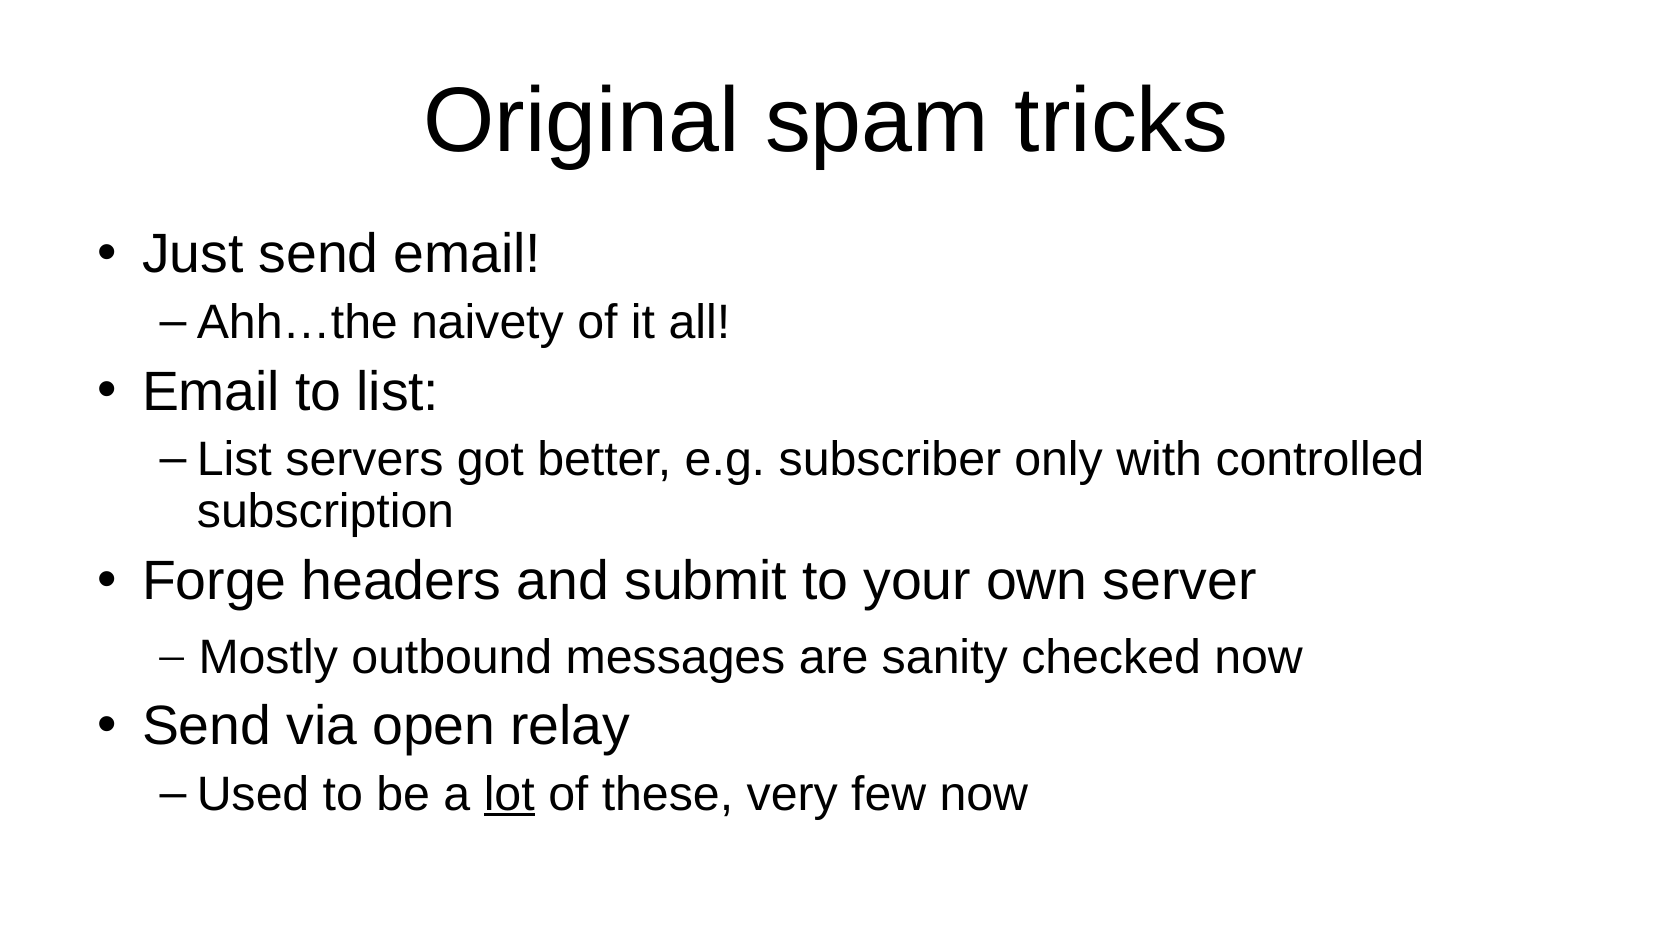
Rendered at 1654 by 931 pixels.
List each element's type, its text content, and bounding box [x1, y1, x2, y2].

title Original spam tricks [82, 37, 1571, 193]
list Just send email! Ahh…the naivety of it all! Email to list: List servers got better, e.g. subscriber only with controlled subscription Forge headers and submit to your own server Mostly outbound messages are sanity checked now Send via open relay Used to be a lot of these, very few now [82, 217, 1571, 831]
